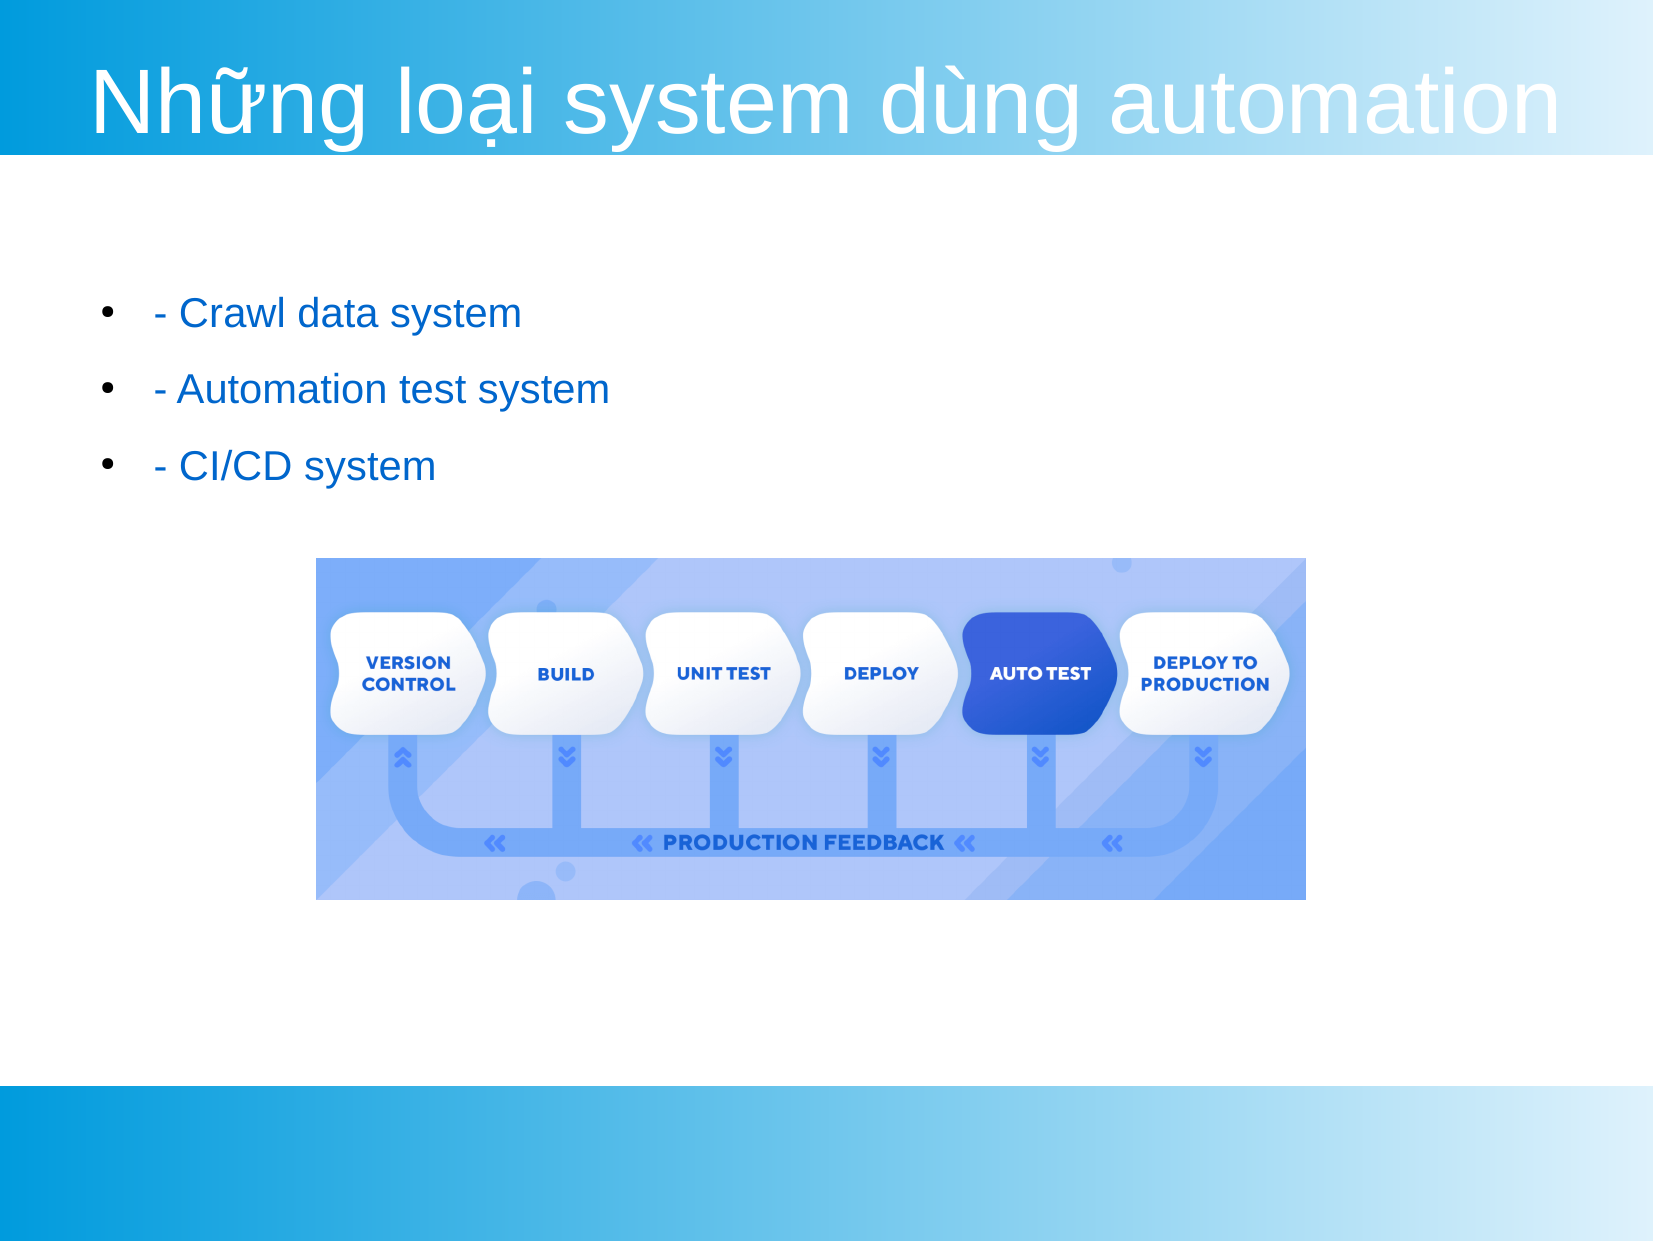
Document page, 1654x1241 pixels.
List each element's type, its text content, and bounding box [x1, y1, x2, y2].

picture [316, 558, 1306, 901]
list - Crawl data system - Automation test system - CI/CD system [82, 290, 1571, 1010]
title Những loại system dùng automation [82, 49, 1571, 155]
